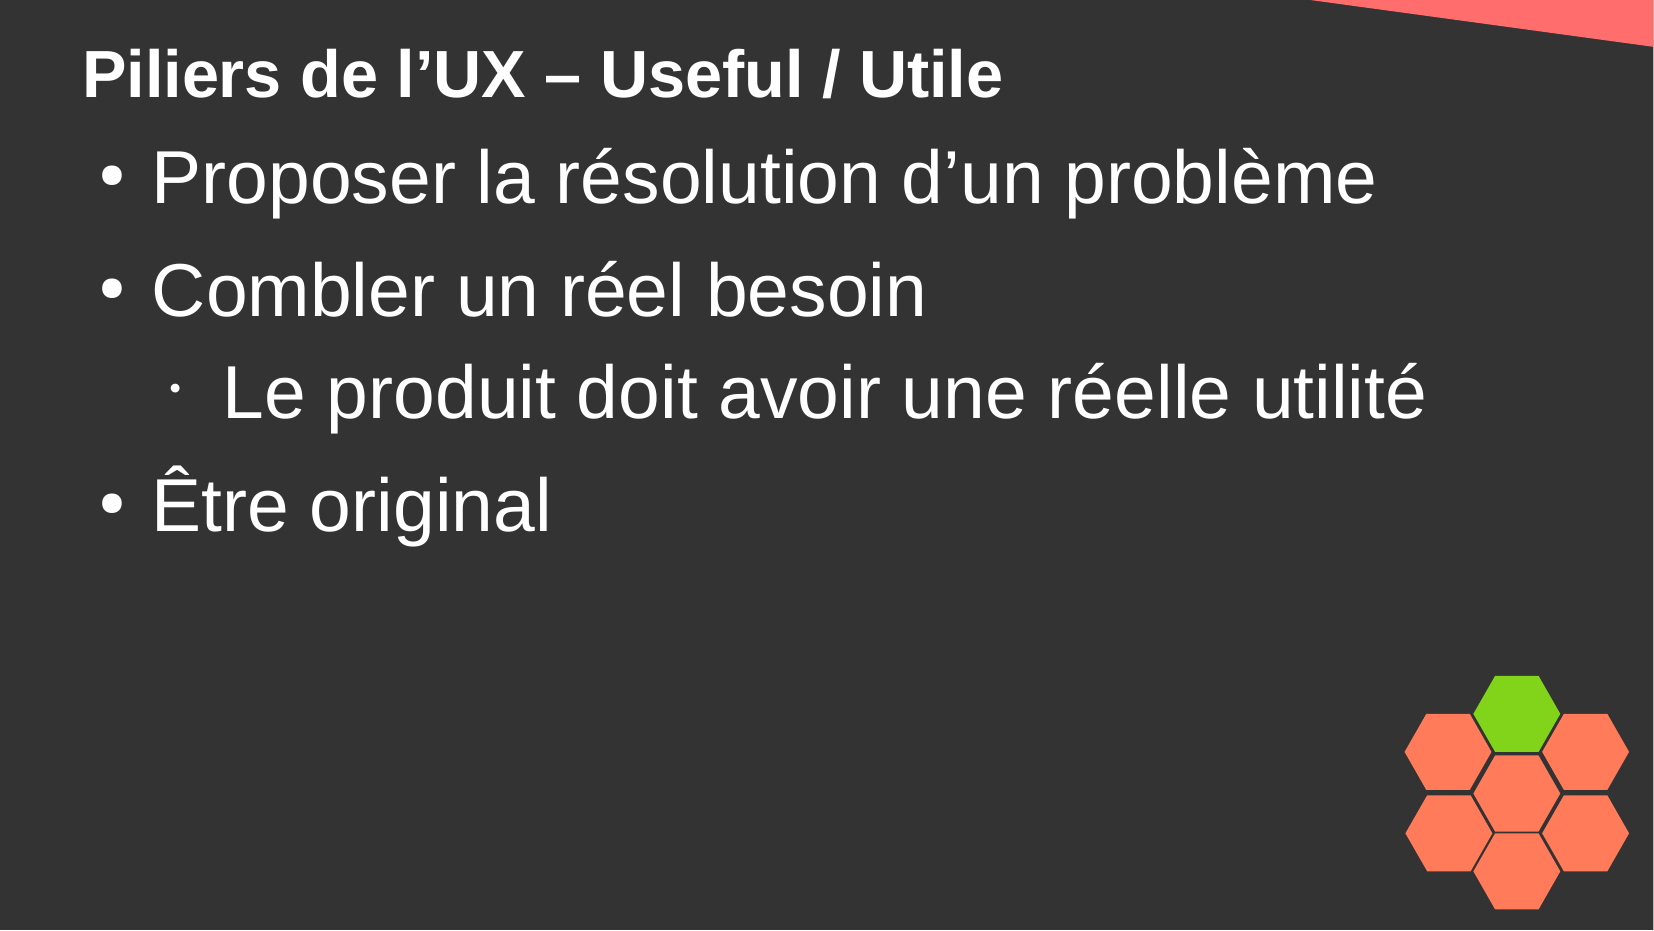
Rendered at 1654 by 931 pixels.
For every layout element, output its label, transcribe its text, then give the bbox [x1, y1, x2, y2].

text_box [1542, 795, 1630, 872]
text_box [1310, 0, 1654, 47]
title Piliers de l’UX – Useful / Utile [82, 37, 1571, 114]
text_box [1542, 713, 1630, 790]
text_box [1473, 755, 1561, 832]
text_box [1404, 713, 1492, 790]
text_box [1405, 795, 1561, 910]
text_box [1473, 675, 1561, 752]
list Proposer la résolution d’un problème Combler un réel besoin Le produit doit avoir une réelle utilité Être original [80, 135, 1620, 827]
